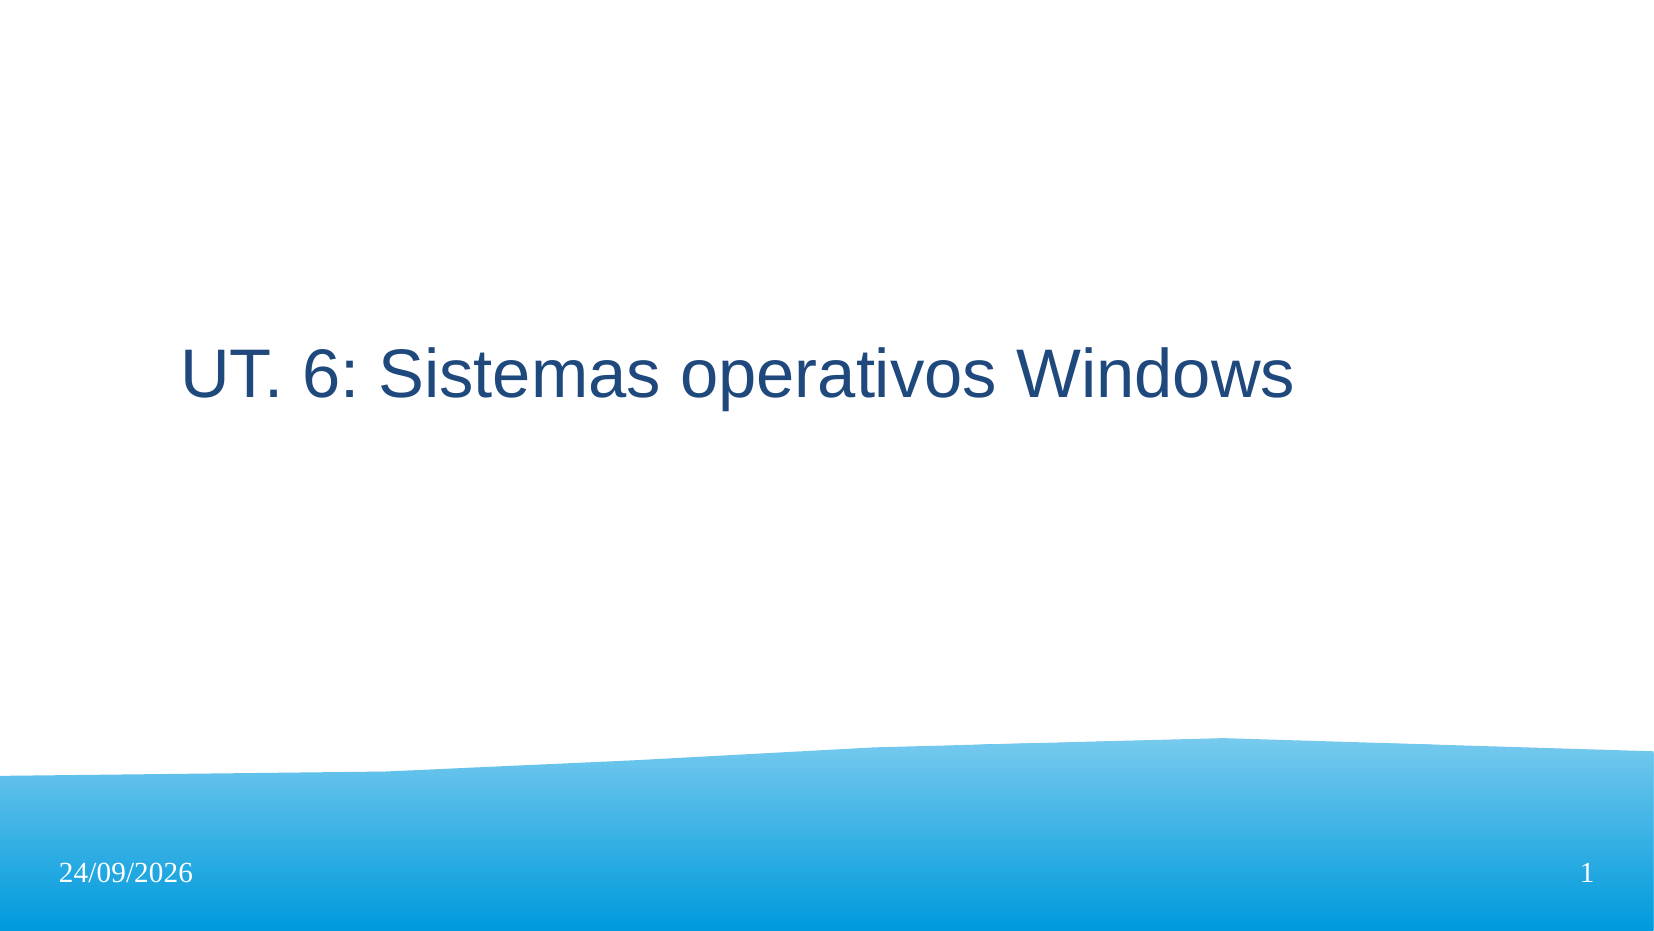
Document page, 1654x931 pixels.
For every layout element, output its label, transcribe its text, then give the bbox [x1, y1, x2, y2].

title UT. 6: Sistemas operativos Windows [0, 265, 1477, 443]
